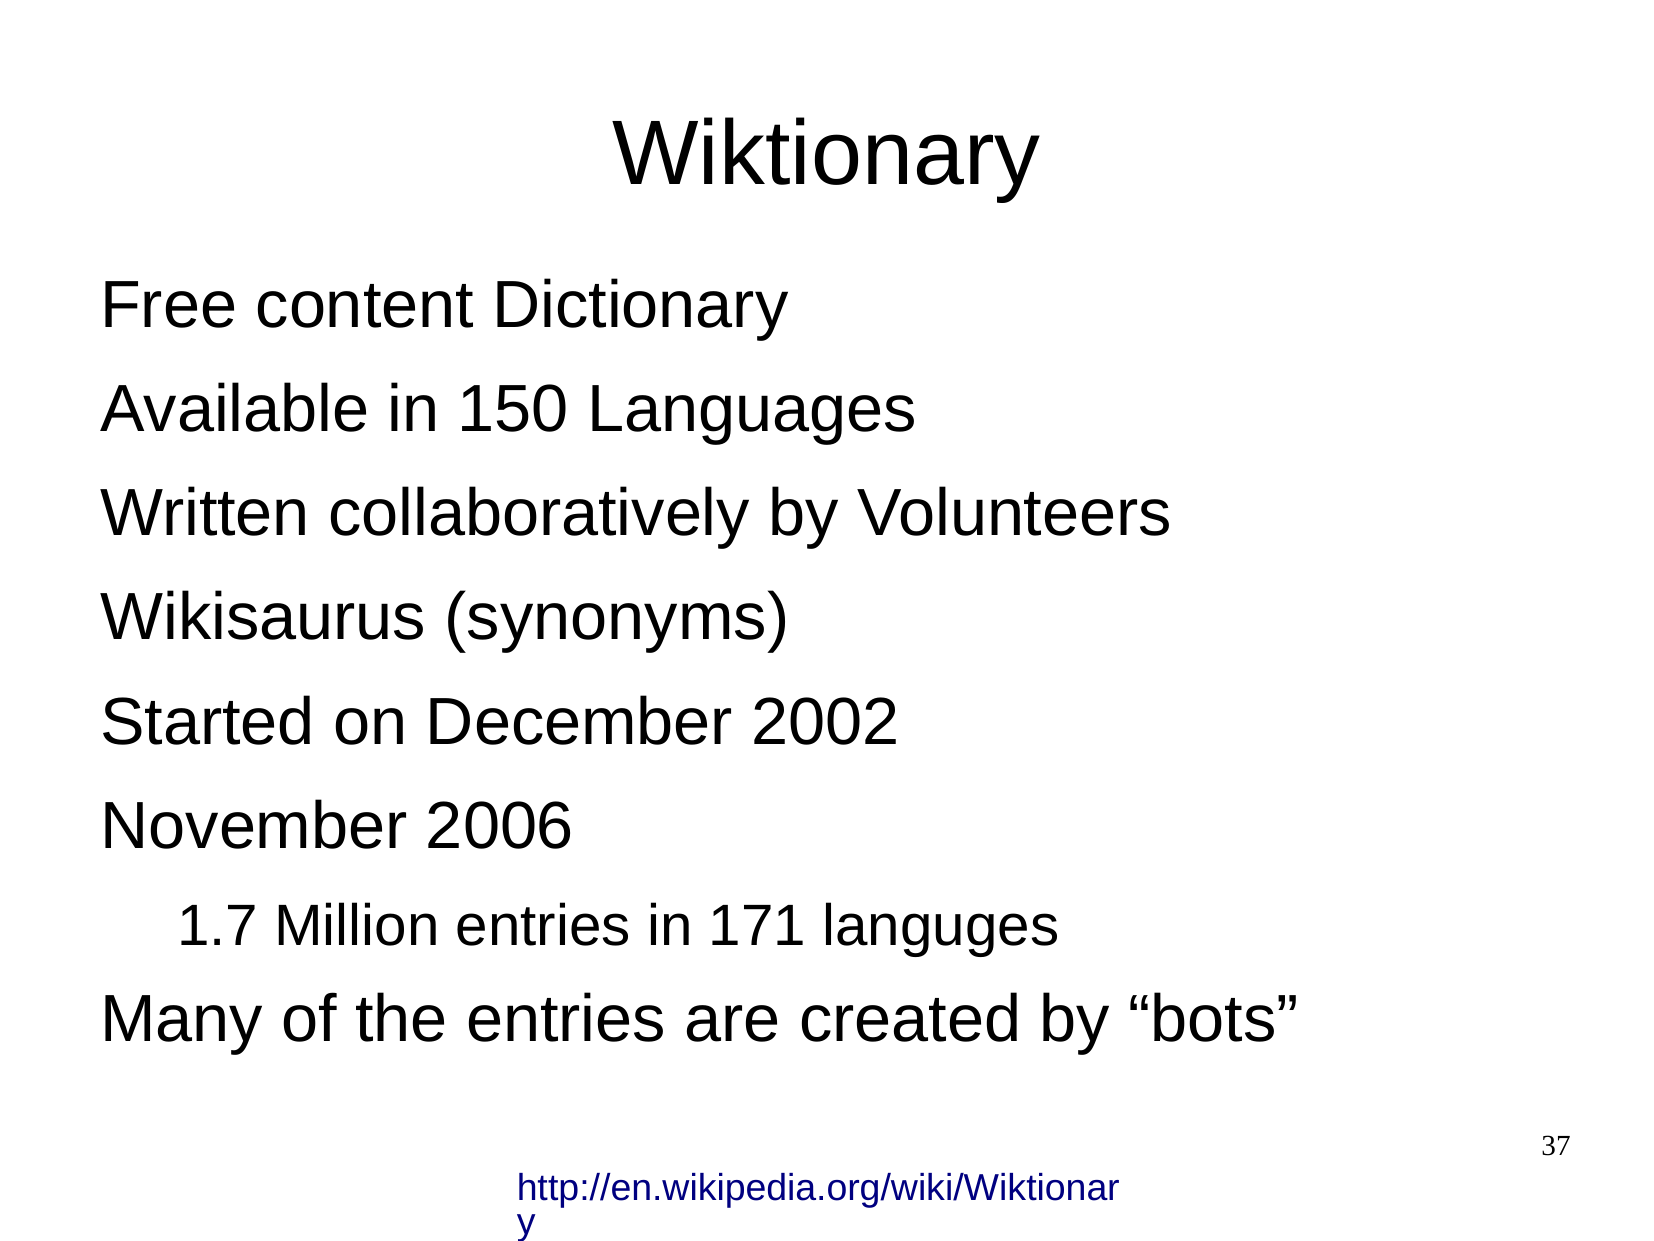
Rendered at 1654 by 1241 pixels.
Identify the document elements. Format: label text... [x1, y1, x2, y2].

list Free content Dictionary Available in 150 Languages Written collaboratively by Volunteers Wikisaurus (synonyms) Started on December 2002 November 2006 1.7 Million entries in 171 languges Many of the entries are created by “bots” [82, 266, 1571, 1071]
text_box http://en.wikipedia.org/wiki/Wiktionary [502, 1158, 1152, 1216]
title Wiktionary [82, 49, 1571, 257]
